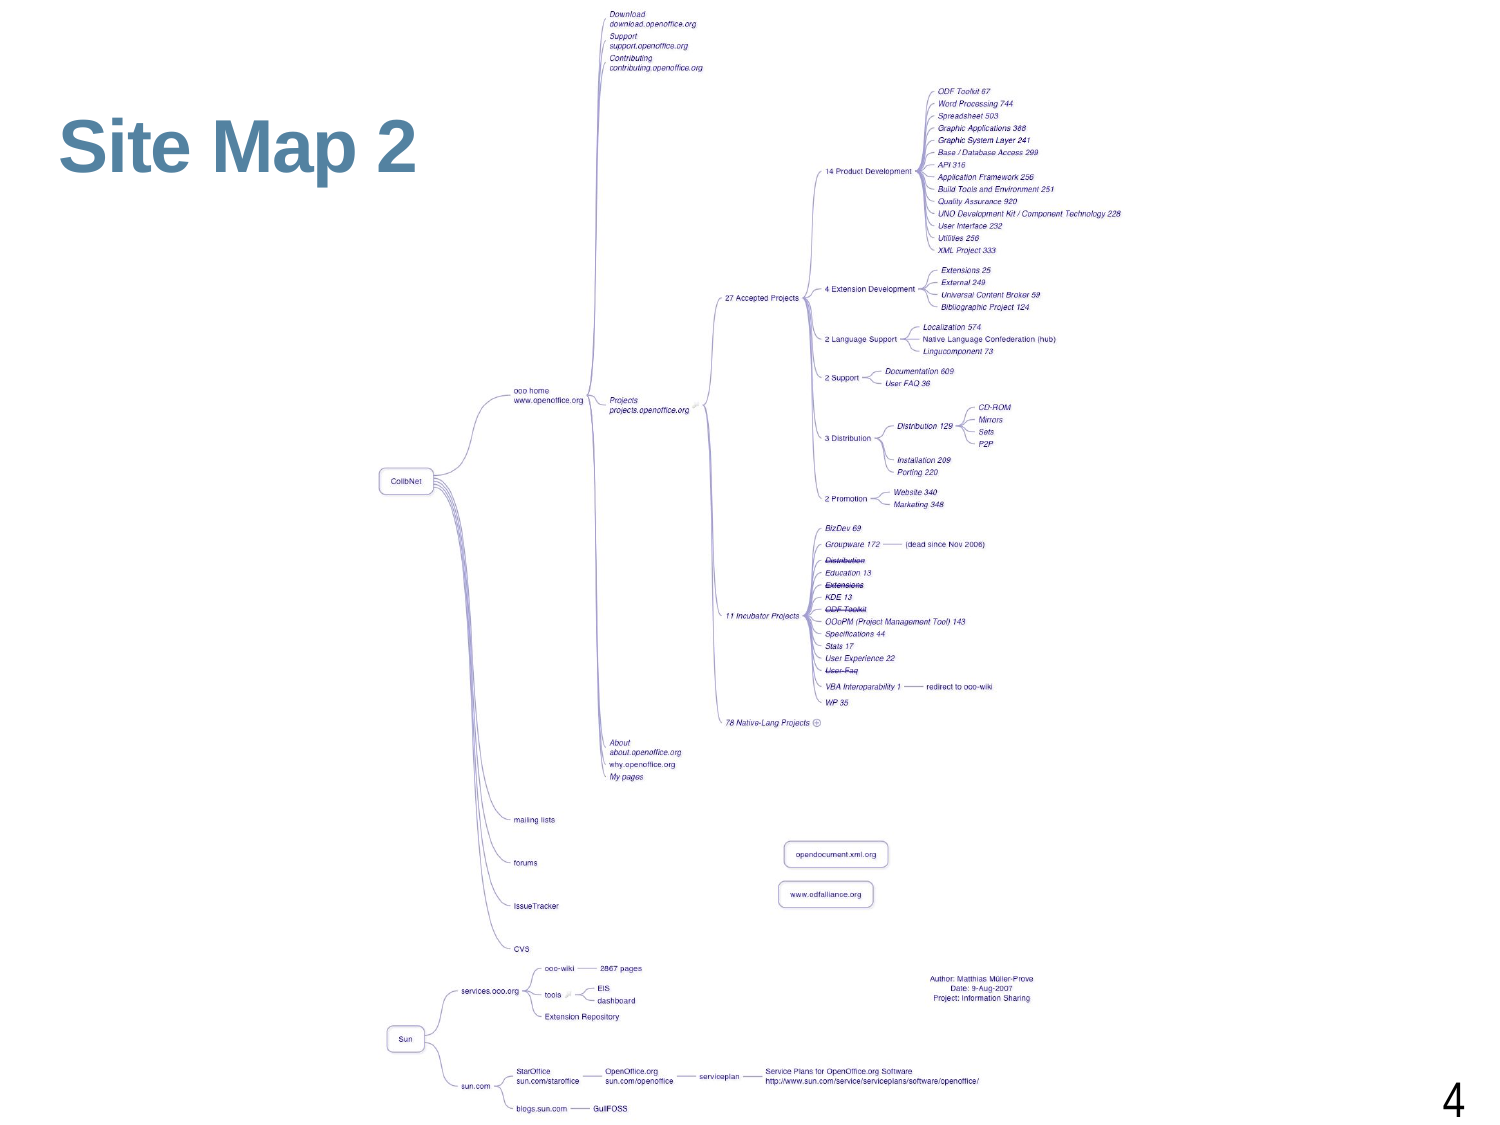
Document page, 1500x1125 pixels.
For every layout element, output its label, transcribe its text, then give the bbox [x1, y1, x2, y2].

title Site Map 2 [59, 0, 1422, 188]
picture [368, 188, 1133, 1124]
